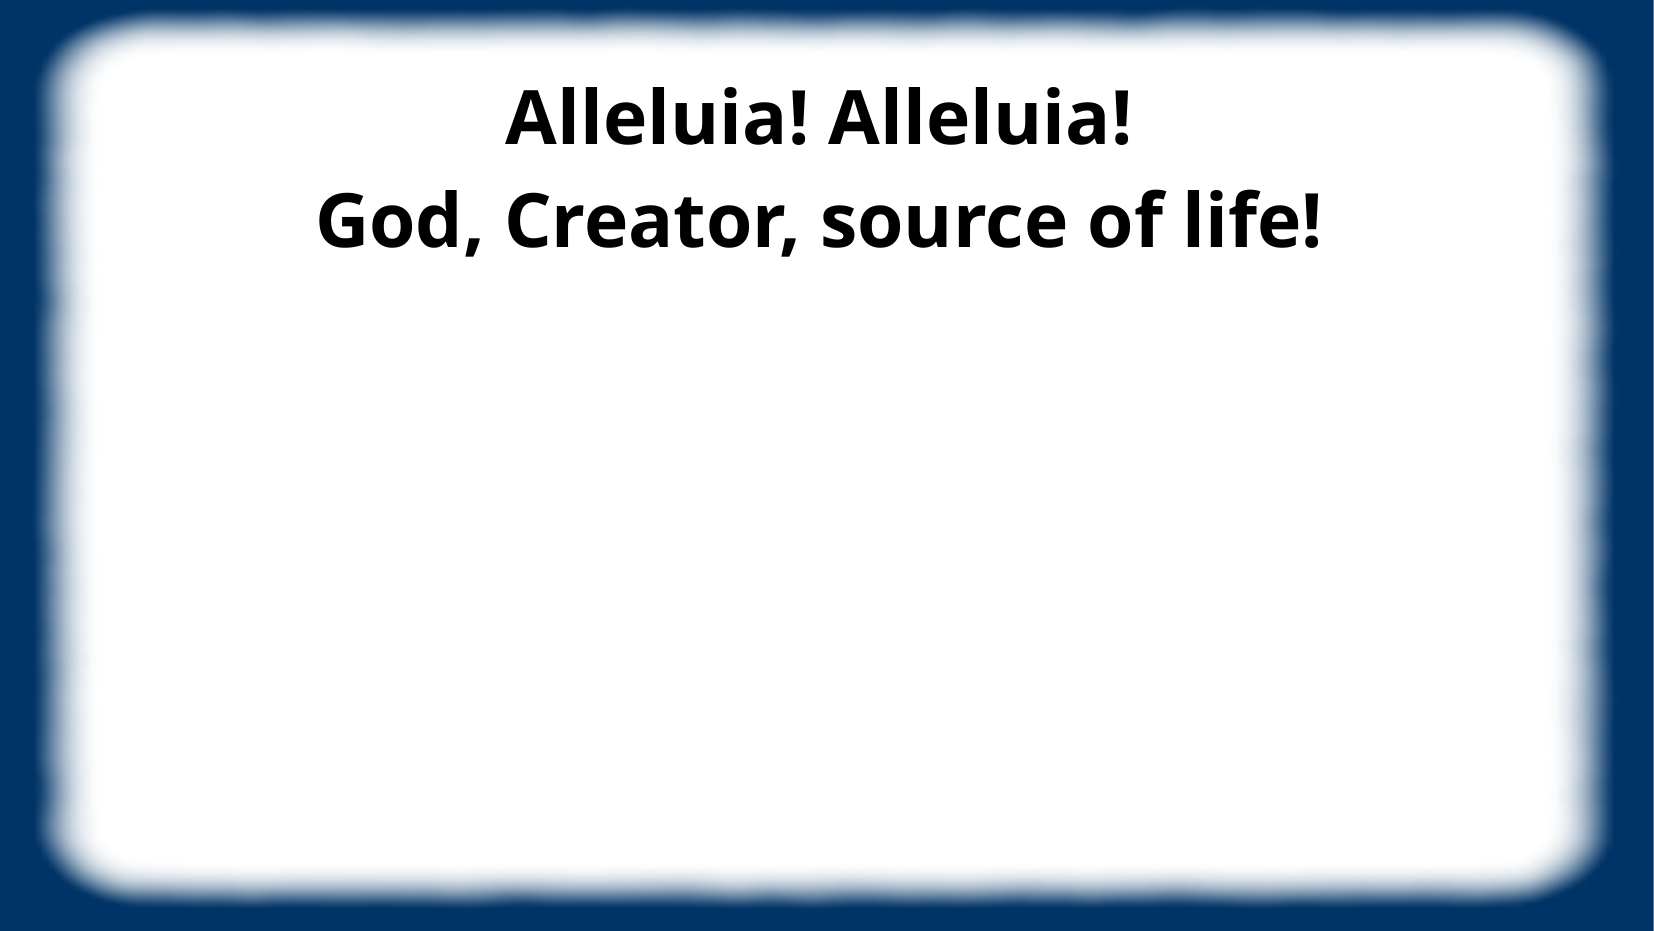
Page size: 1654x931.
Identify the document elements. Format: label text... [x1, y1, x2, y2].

picture [0, 0, 1654, 931]
text_box Alleluia! Alleluia! God, Creator, source of life! [99, 57, 1540, 301]
